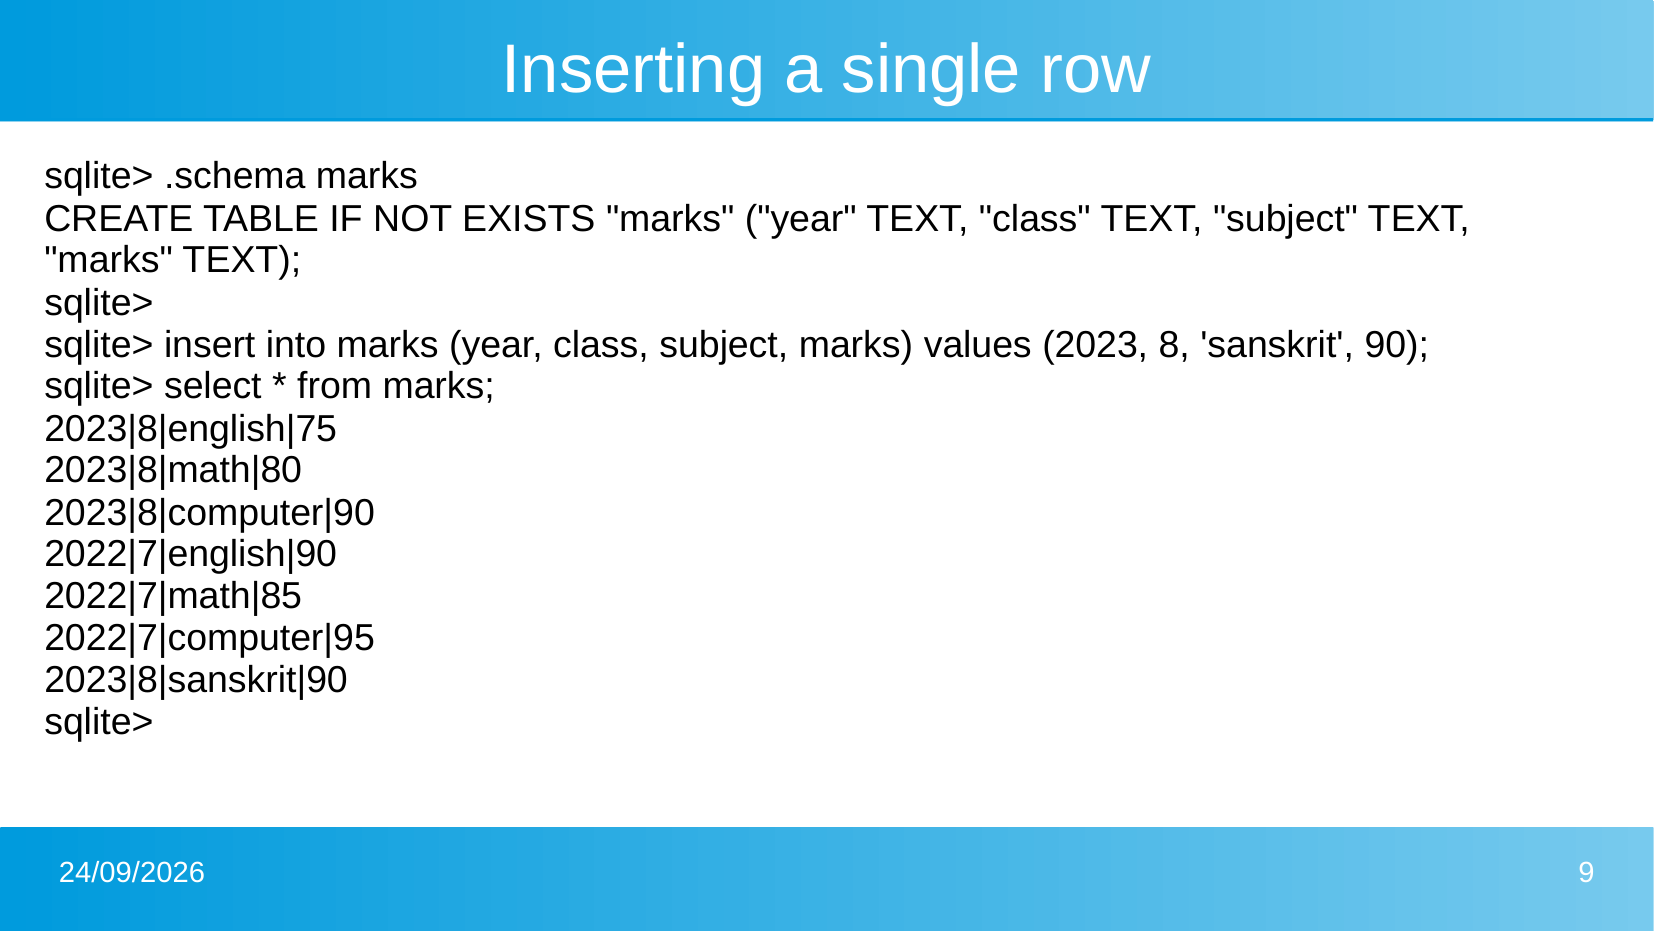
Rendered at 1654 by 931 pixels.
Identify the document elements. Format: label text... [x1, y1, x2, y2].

text_box sqlite> .schema marks CREATE TABLE IF NOT EXISTS "marks" ("year" TEXT, "class" TEXT, "subject" TEXT, "marks" TEXT); sqlite> sqlite> insert into marks (year, class, subject, marks) values (2023, 8, 'sanskrit', 90); sqlite> select * from marks; 2023|8|english|75 2023|8|math|80 2023|8|computer|90 2022|7|english|90 2022|7|math|85 2022|7|computer|95 2023|8|sanskrit|90 sqlite> [29, 147, 1565, 835]
title Inserting a single row [59, 29, 1595, 108]
